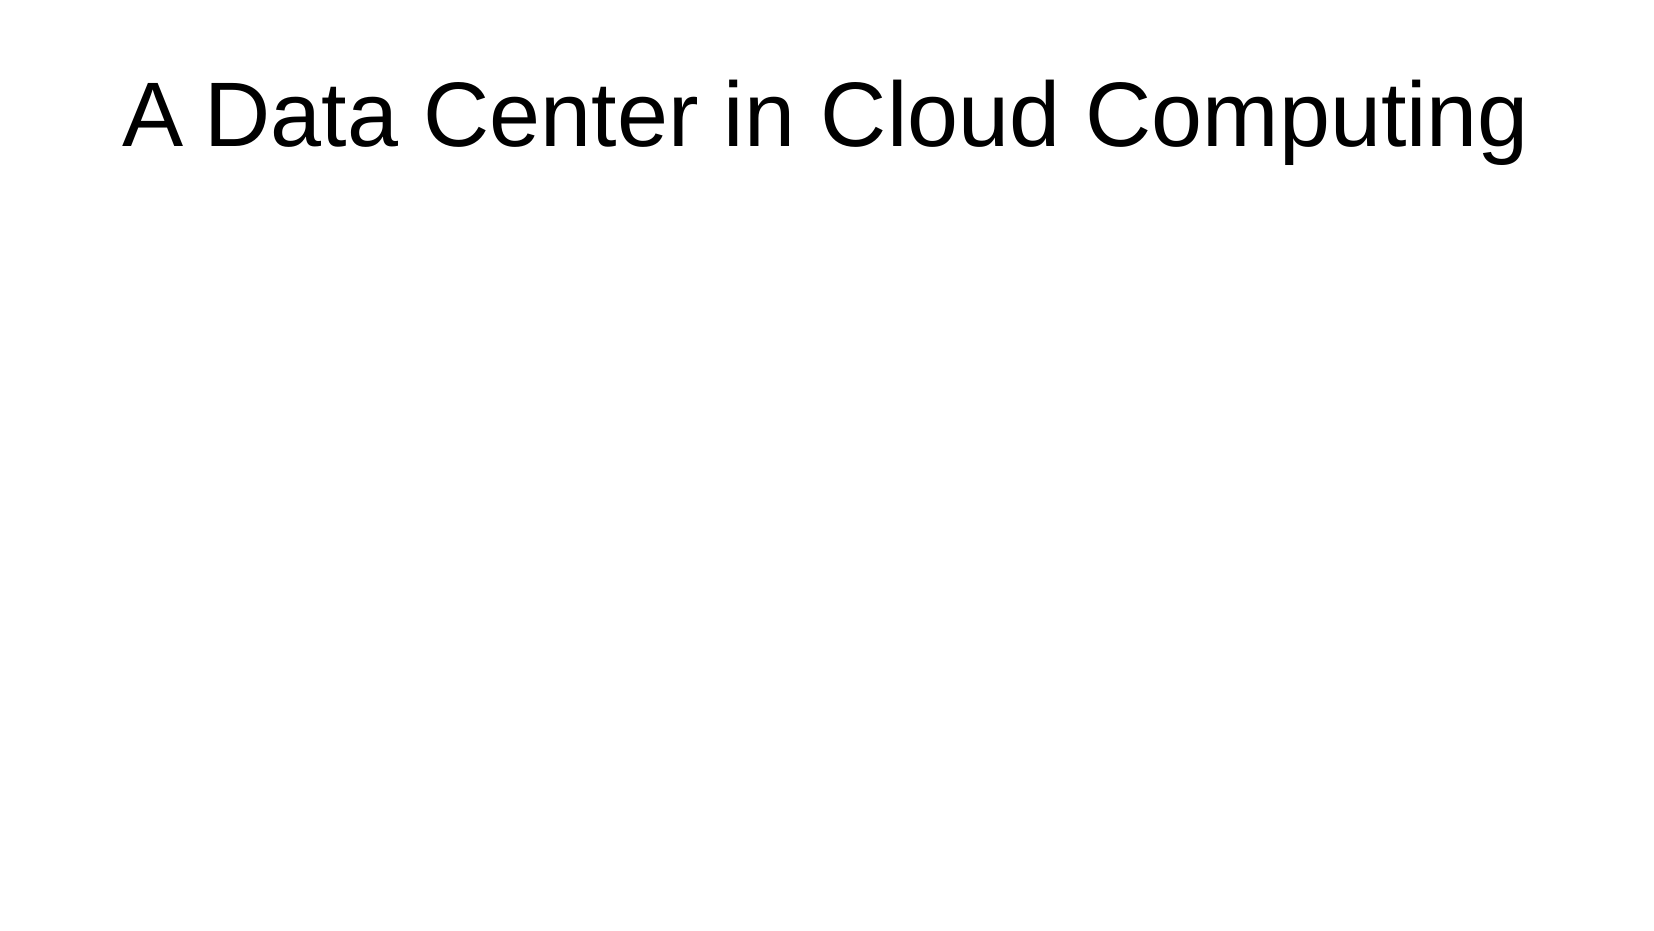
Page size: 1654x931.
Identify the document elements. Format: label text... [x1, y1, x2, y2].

title A Data Center in Cloud Computing [82, 37, 1571, 193]
